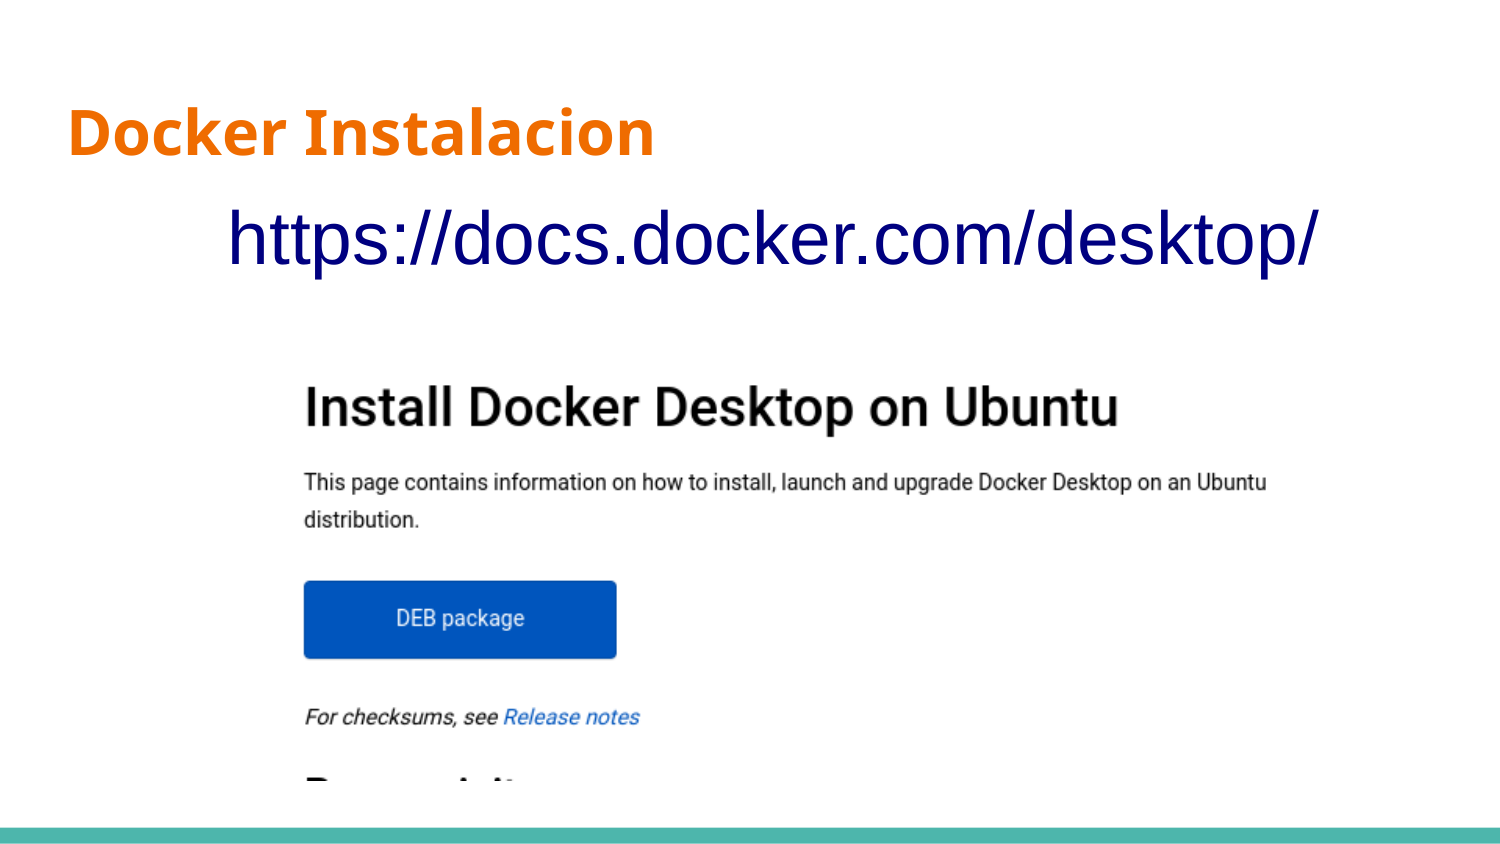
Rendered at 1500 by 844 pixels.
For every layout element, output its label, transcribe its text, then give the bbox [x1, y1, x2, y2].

picture [276, 351, 1316, 782]
title Docker Instalacion [51, 72, 1449, 188]
text_box https://docs.docker.com/desktop/ [47, 188, 1500, 351]
